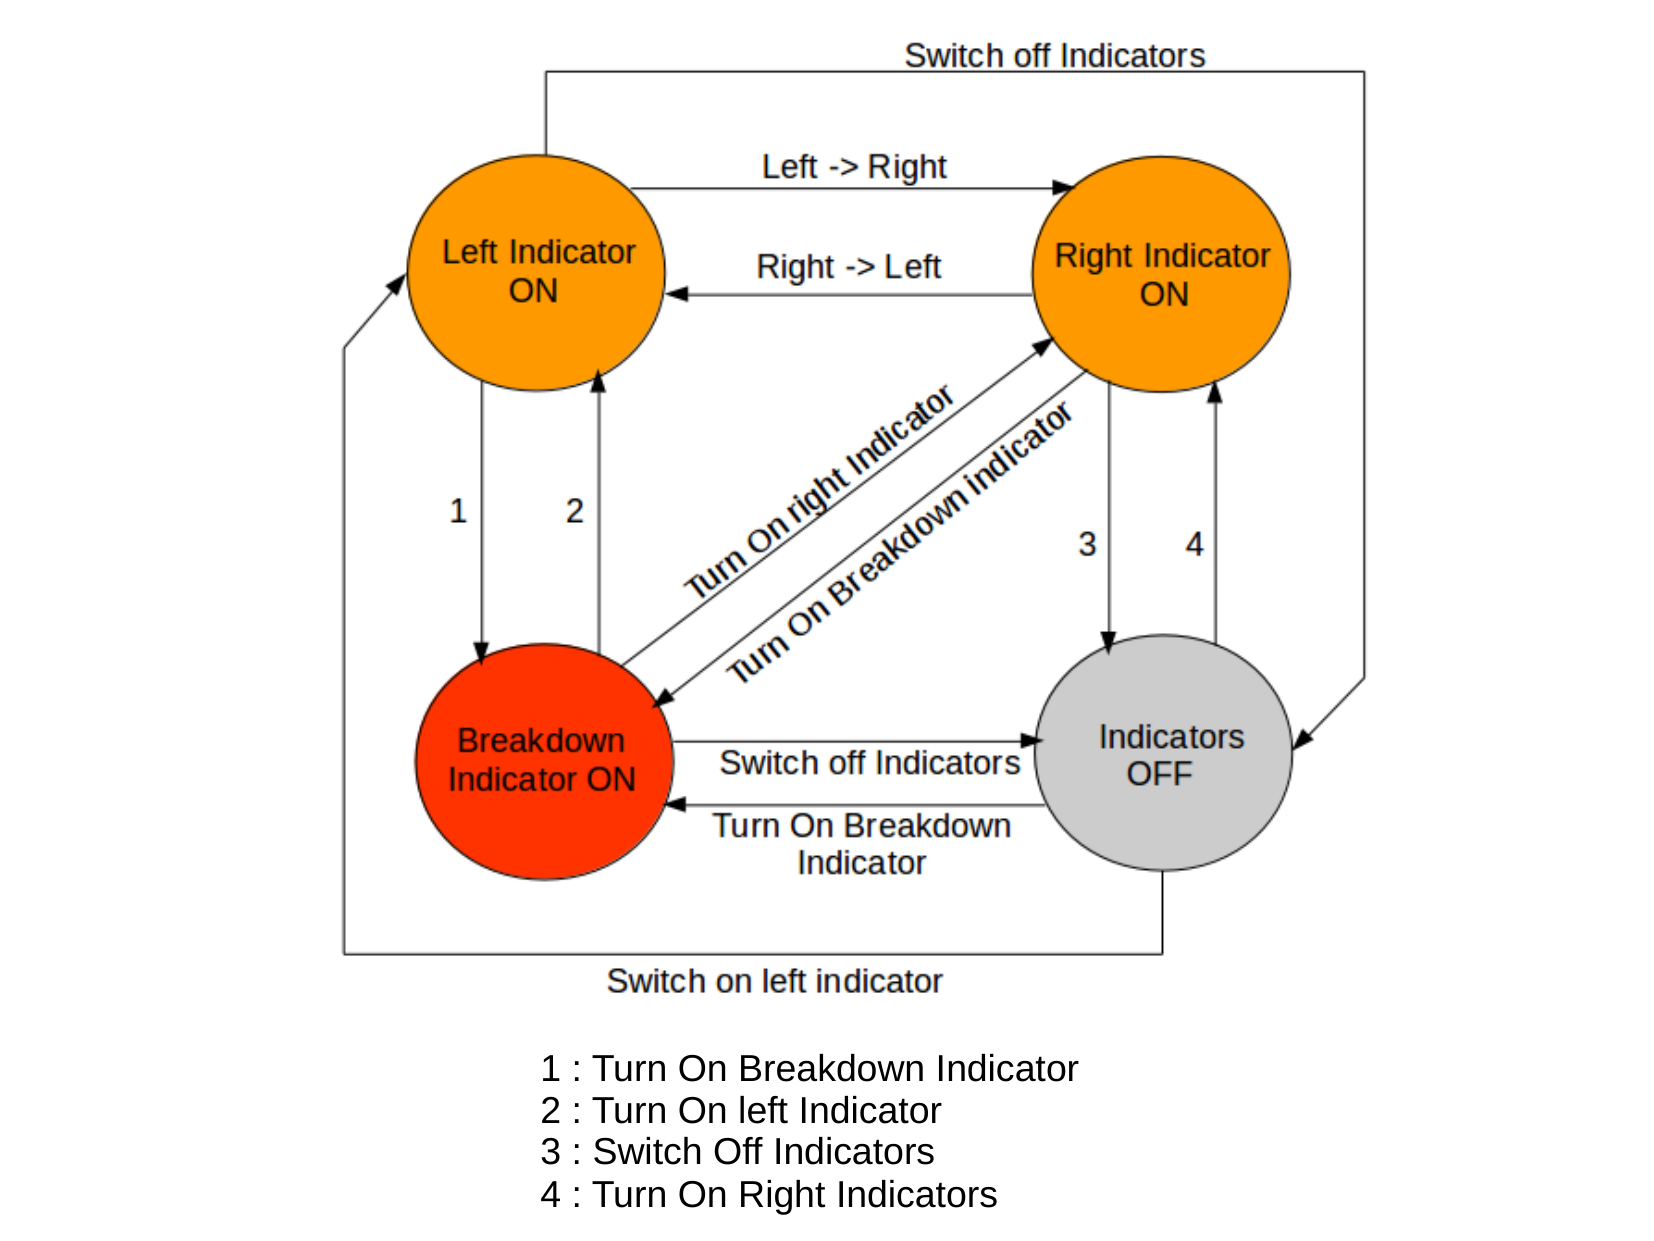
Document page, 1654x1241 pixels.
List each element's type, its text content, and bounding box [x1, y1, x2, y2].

text_box 1 : Turn On Breakdown Indicator 2 : Turn On left Indicator 3 : Switch Off Indicators 4 : Turn On Right Indicators [525, 1043, 1095, 1223]
picture [283, 0, 1471, 1043]
